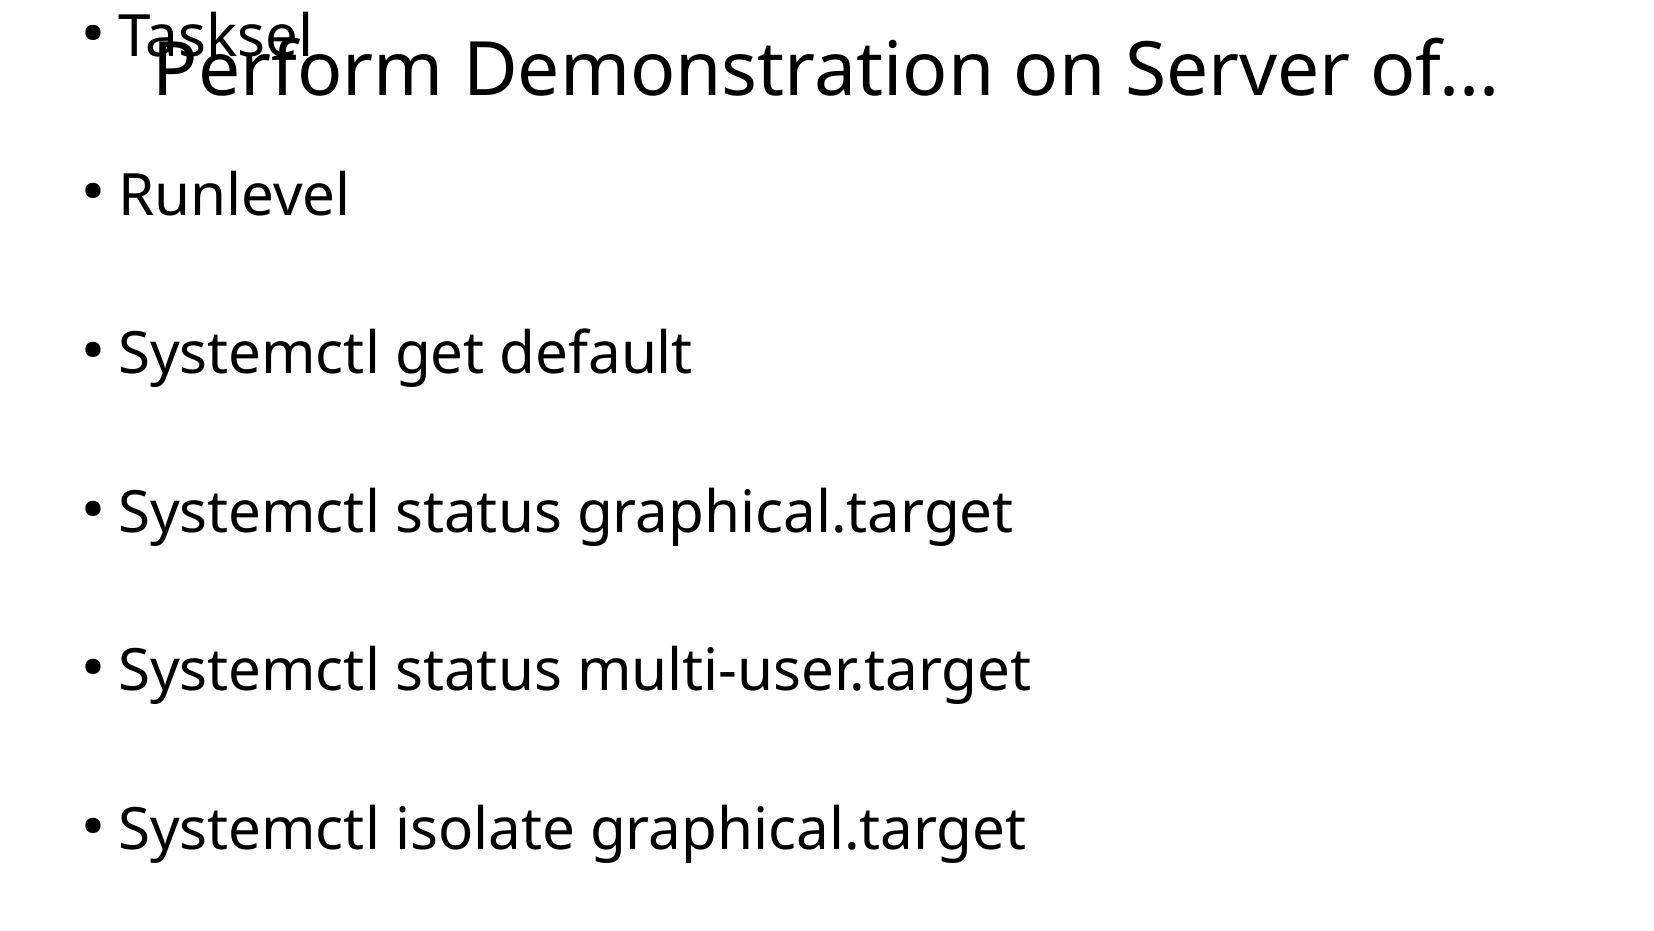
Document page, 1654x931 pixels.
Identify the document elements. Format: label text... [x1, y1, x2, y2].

subtitle Tasksel Runlevel Systemctl get default Systemctl status graphical.target Systemctl status multi-user.target Systemctl isolate graphical.target Systemctl isolate multi-user.target [82, 141, 1571, 931]
title Perform Demonstration on Server of... [82, 28, 1571, 104]
